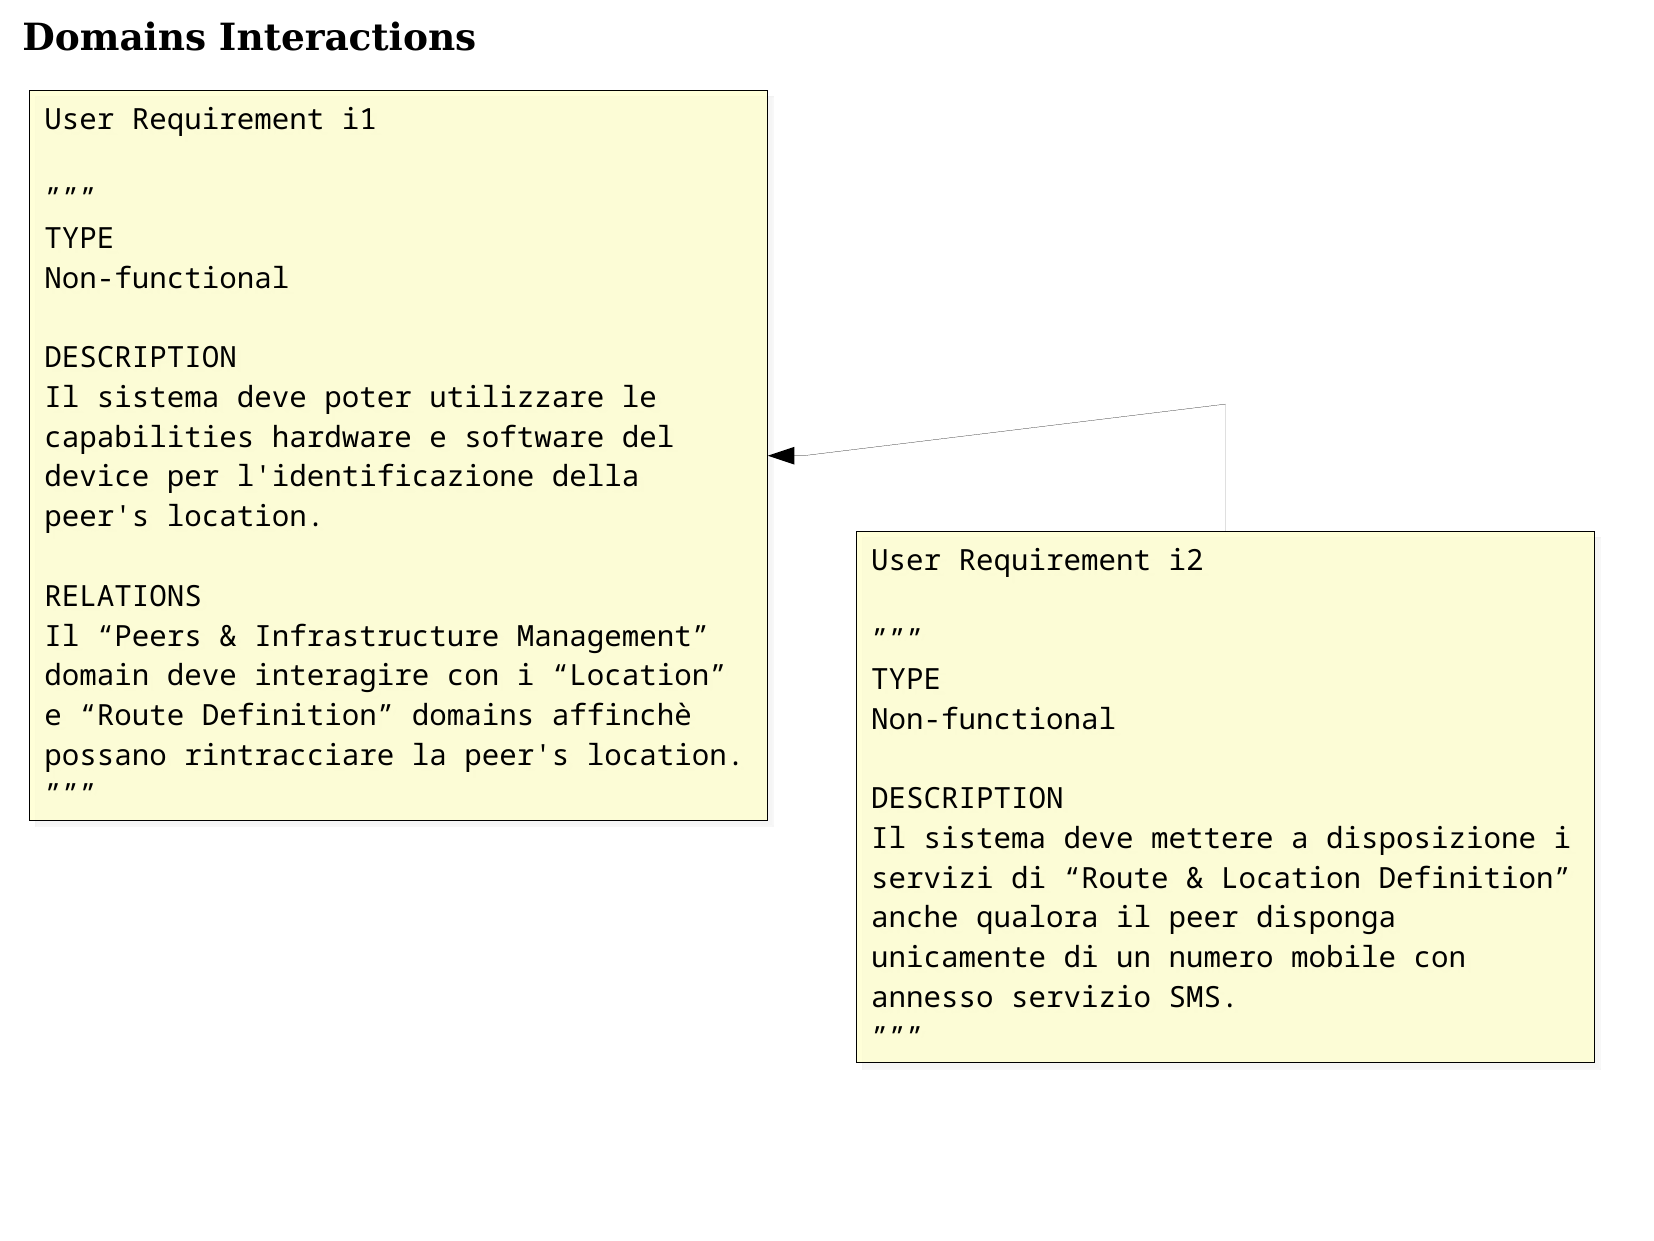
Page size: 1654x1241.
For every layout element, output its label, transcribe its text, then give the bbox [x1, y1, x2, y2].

text_box User Requirement i2 ””” TYPE Non-functional DESCRIPTION Il sistema deve mettere a disposizione i servizi di “Route & Location Definition” anche qualora il peer disponga unicamente di un numero mobile con annesso servizio SMS. ””” [856, 531, 1595, 989]
text_box User Requirement i1 ””” TYPE Non-functional DESCRIPTION Il sistema deve poter utilizzare le capabilities hardware e software del device per l'identificazione della peer's location. RELATIONS Il “Peers & Infrastructure Management” domain deve interagire con i “Location” e “Route Definition” domains affinchè possano rintracciare la peer's location. ””” [29, 90, 768, 718]
text_box Domains Interactions [0, 0, 499, 74]
